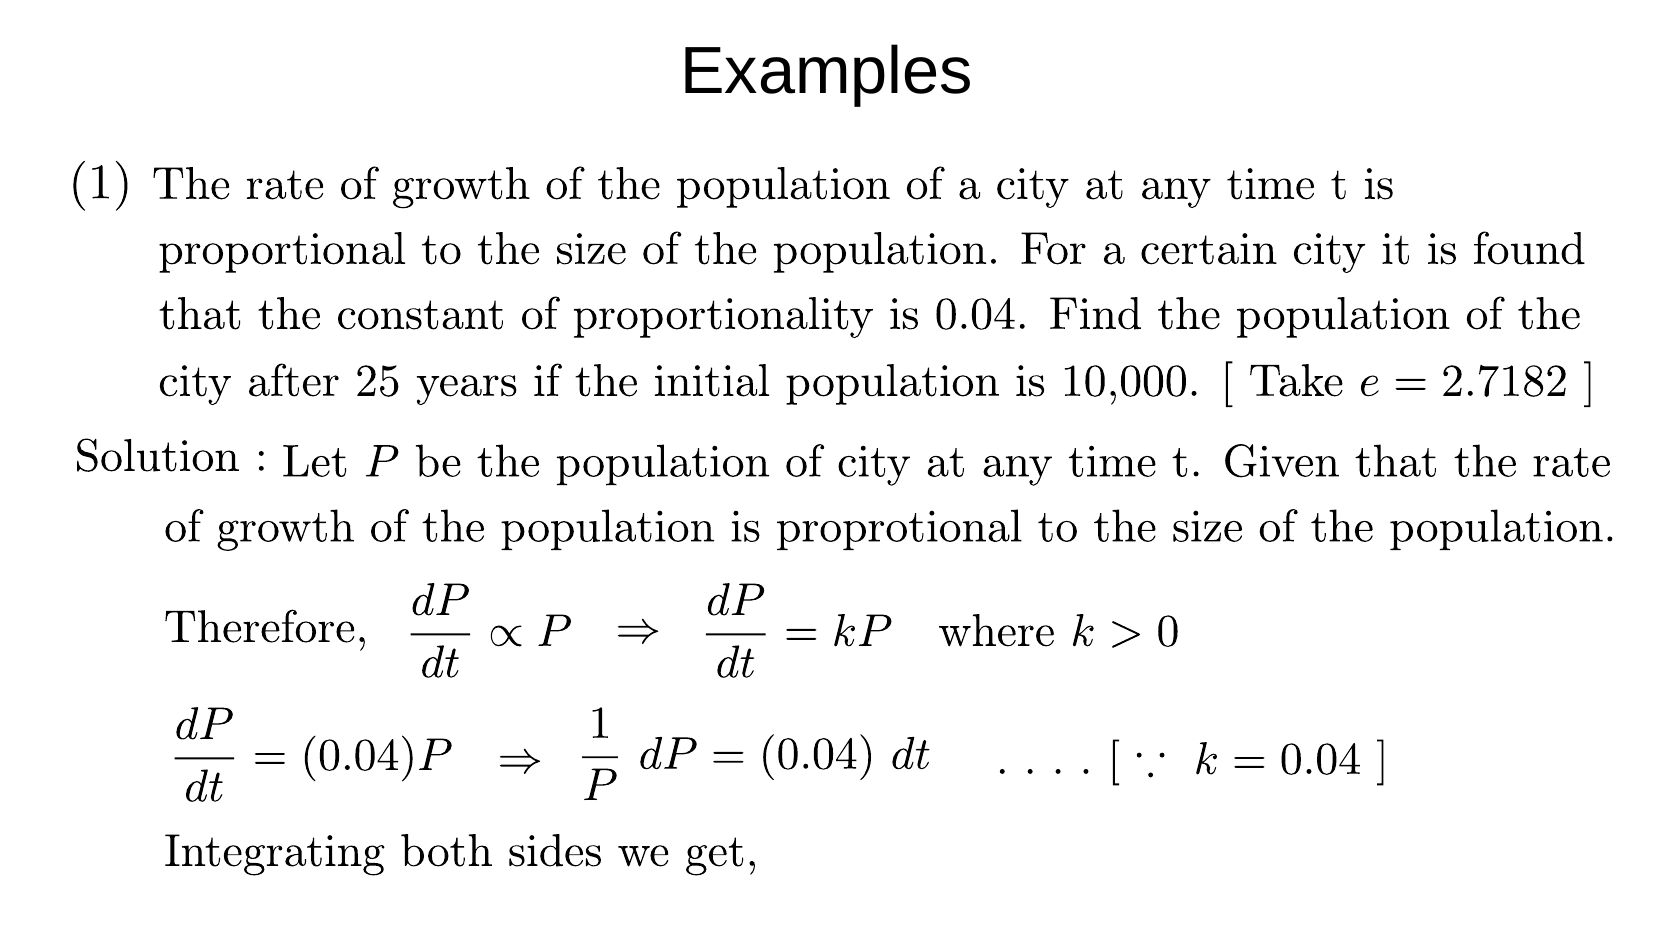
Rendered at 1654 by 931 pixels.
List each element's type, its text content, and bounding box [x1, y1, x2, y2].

text_box [998, 739, 1384, 786]
subtitle [47, 141, 1607, 896]
text_box [165, 834, 755, 876]
text_box [159, 296, 1580, 339]
text_box [410, 583, 572, 678]
text_box [617, 618, 659, 644]
text_box [165, 509, 1613, 551]
text_box [159, 361, 1591, 408]
text_box [159, 231, 1585, 274]
text_box [582, 707, 930, 801]
text_box [76, 438, 264, 472]
text_box [499, 748, 541, 774]
text_box [705, 583, 1178, 678]
text_box [71, 160, 128, 211]
text_box [283, 444, 1610, 486]
text_box [165, 609, 365, 651]
title Examples [82, 23, 1571, 119]
text_box [174, 707, 452, 802]
text_box [153, 166, 1393, 209]
